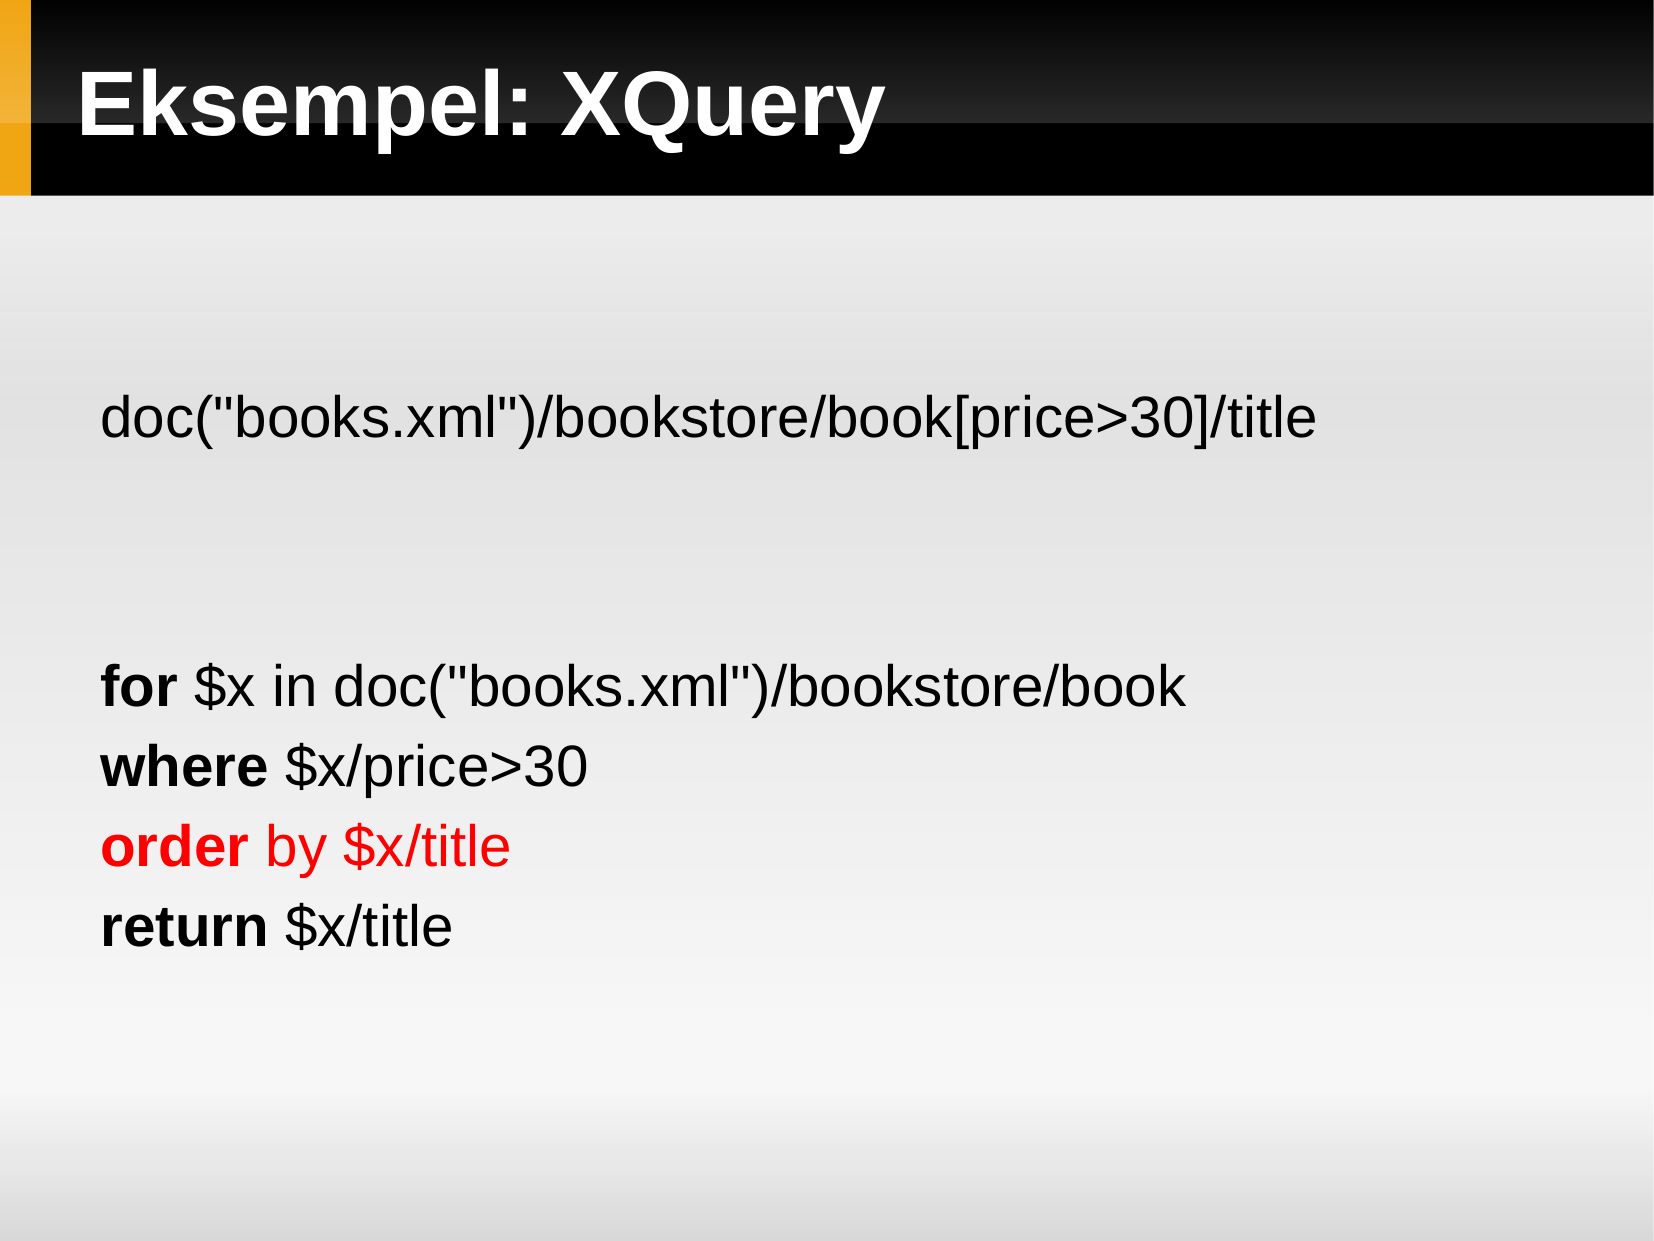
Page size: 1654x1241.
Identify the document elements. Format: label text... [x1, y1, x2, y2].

picture [0, 0, 1654, 1241]
title Eksempel: XQuery [76, 7, 1565, 200]
list doc("books.xml")/bookstore/book[price>30]/title for $x in doc("books.xml")/bookstore/book where $x/price>30 order by $x/title return $x/title [82, 290, 1571, 1094]
